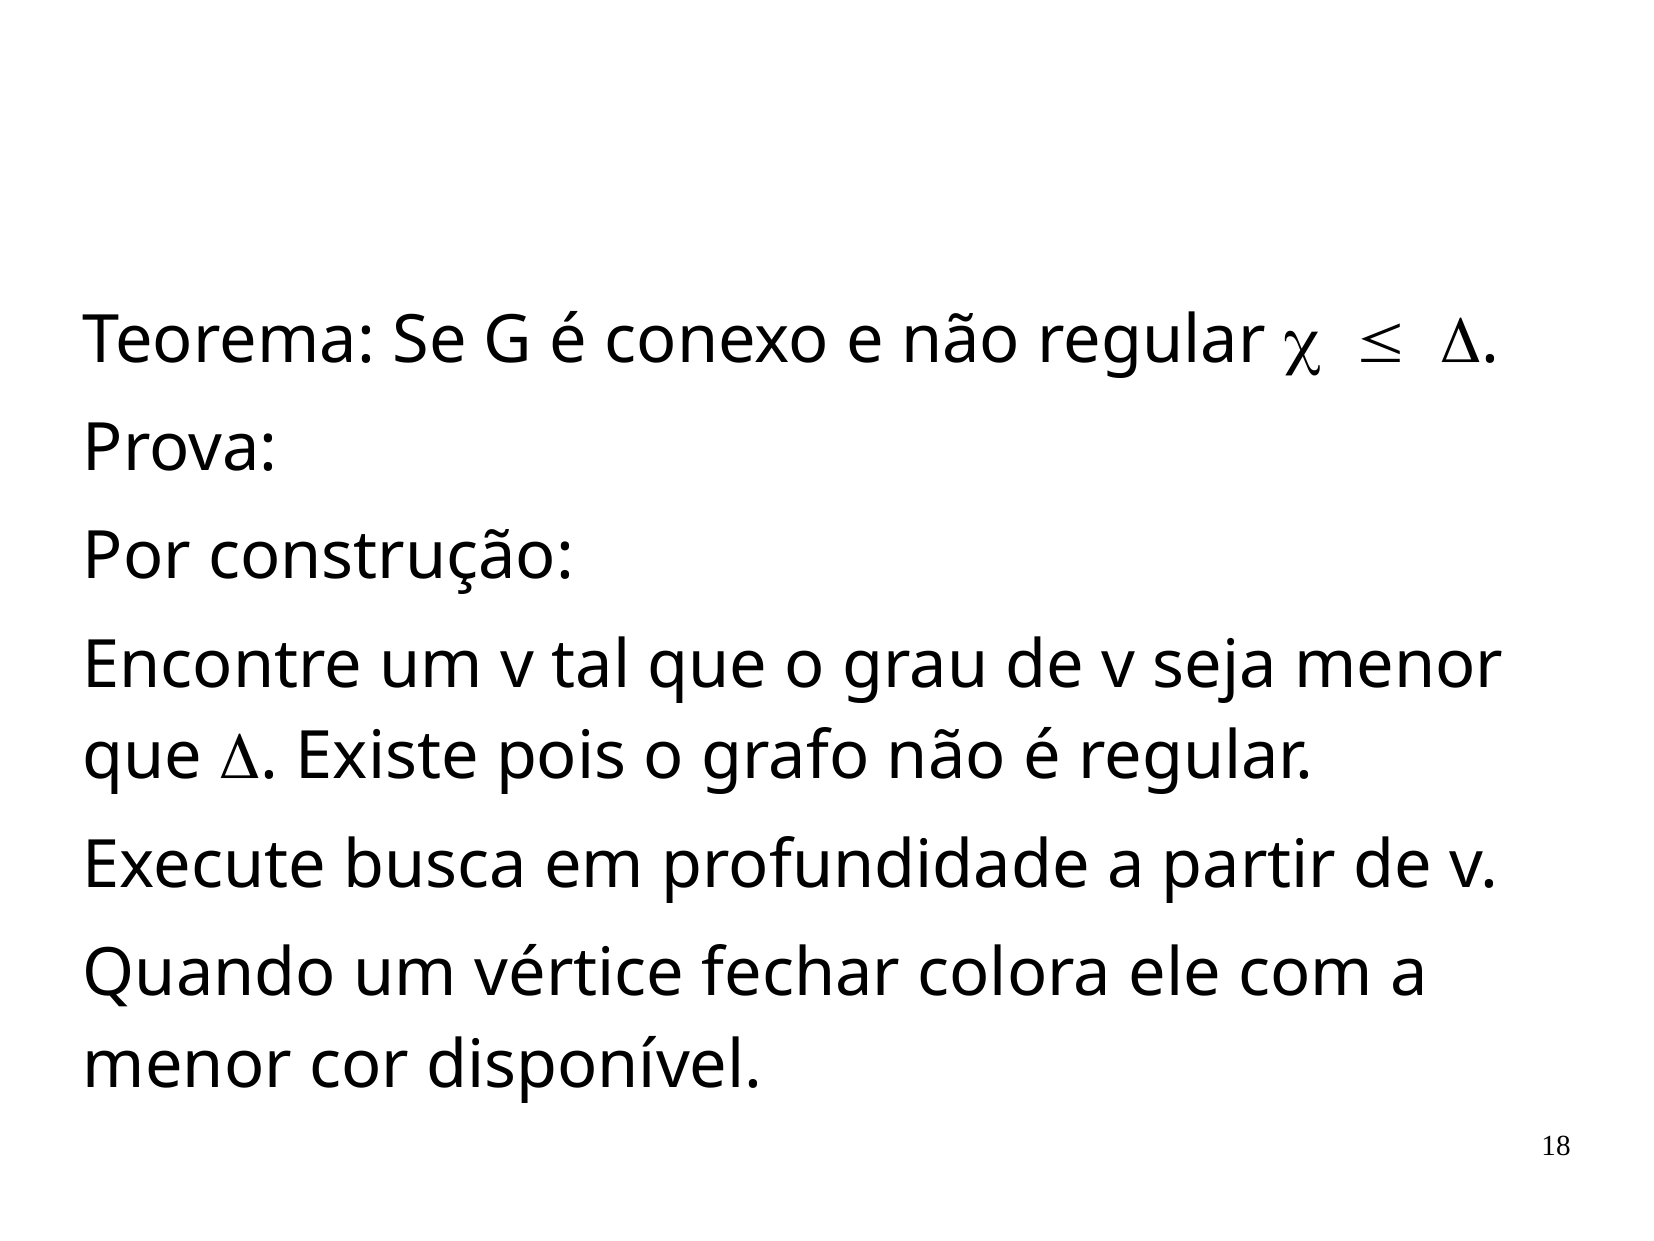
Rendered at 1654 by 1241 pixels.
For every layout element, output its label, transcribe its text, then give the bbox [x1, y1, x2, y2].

list Teorema: Se G é conexo e não regular  . Prova: Por construção: Encontre um v tal que o grau de v seja menor que . Existe pois o grafo não é regular. Execute busca em profundidade a partir de v. Quando um vértice fechar colora ele com a menor cor disponível. Mostrar que não usa mais do que  cores. [82, 290, 1571, 1223]
